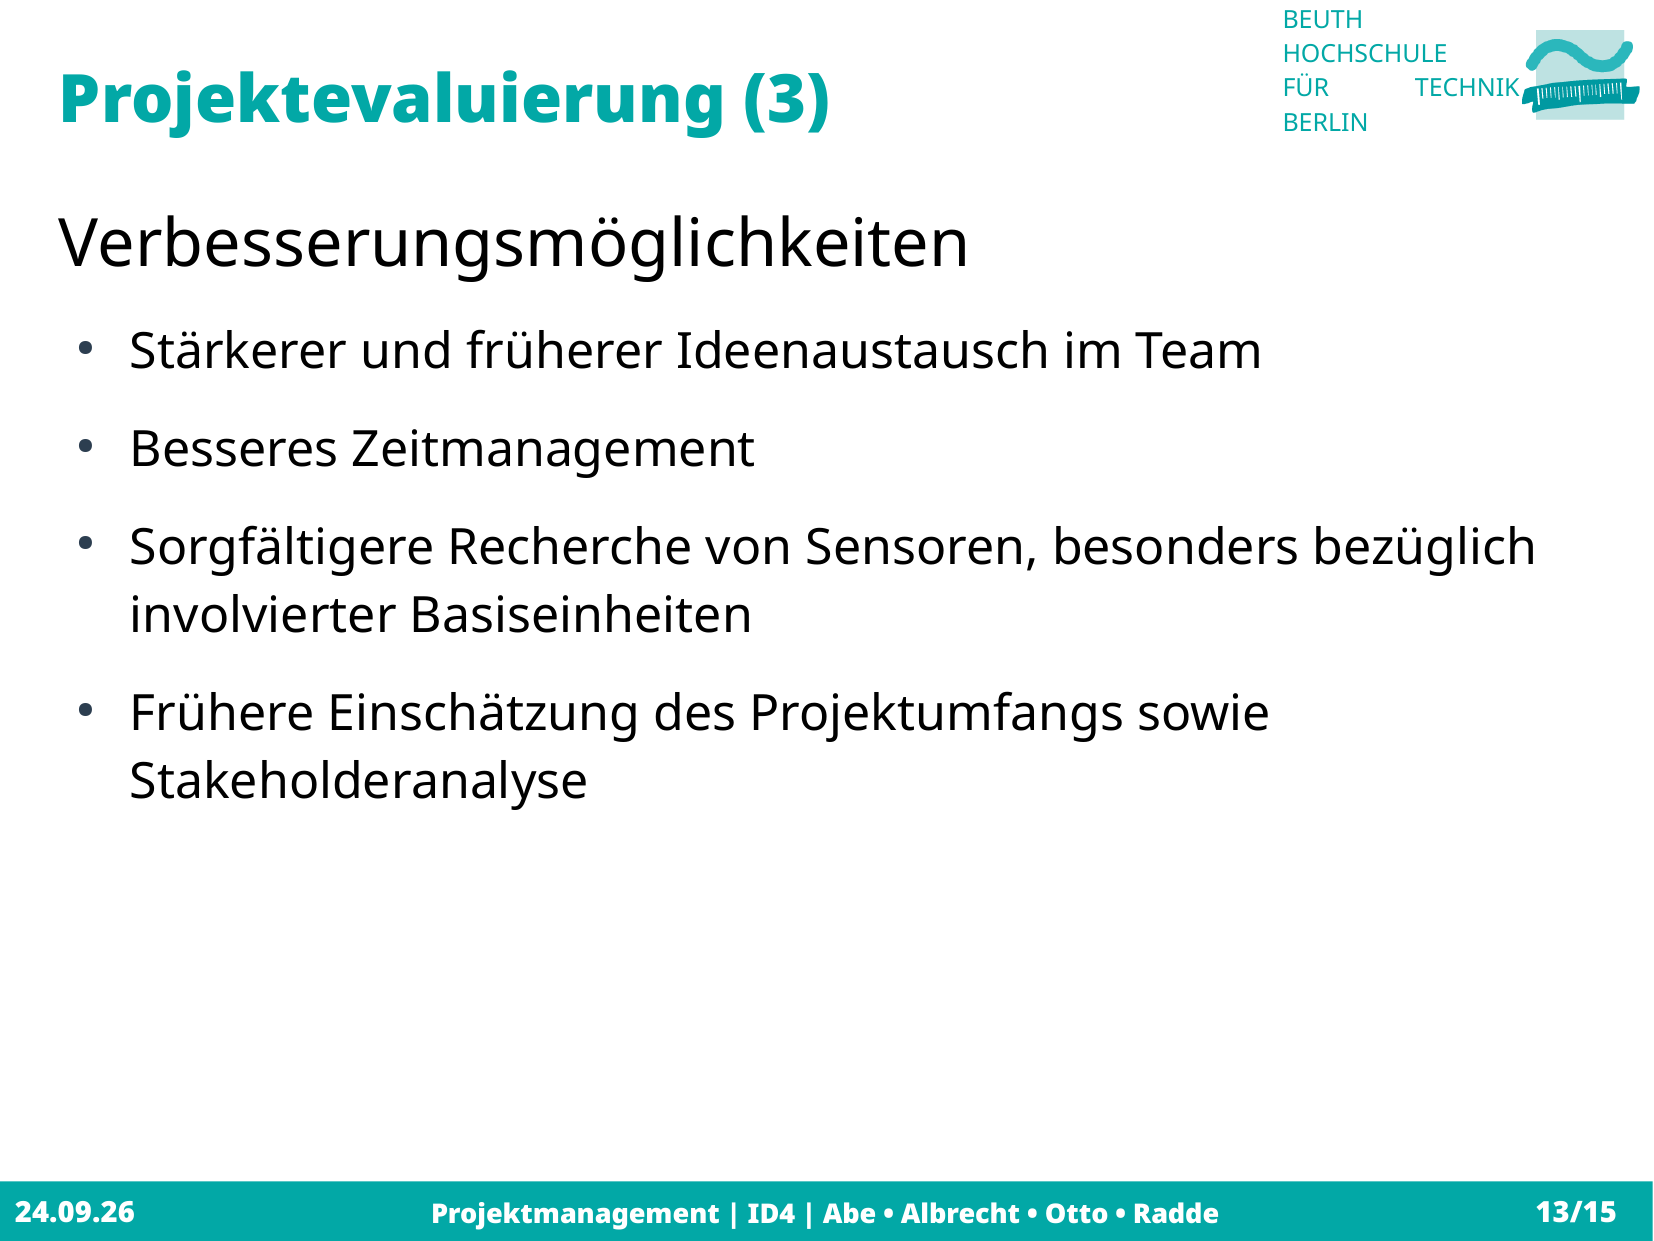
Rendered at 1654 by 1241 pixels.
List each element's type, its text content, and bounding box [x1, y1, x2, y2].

picture [1522, 30, 1640, 120]
list Verbesserungsmöglichkeiten Stärkerer und früherer Ideenaustausch im Team Besseres Zeitmanagement Sorgfältigere Recherche von Sensoren, besonders bezüglich involvierter Basiseinheiten Frühere Einschätzung des Projektumfangs sowie Stakeholderanalyse [58, 195, 1594, 1126]
title Projektevaluierung (3) [58, 35, 1240, 142]
